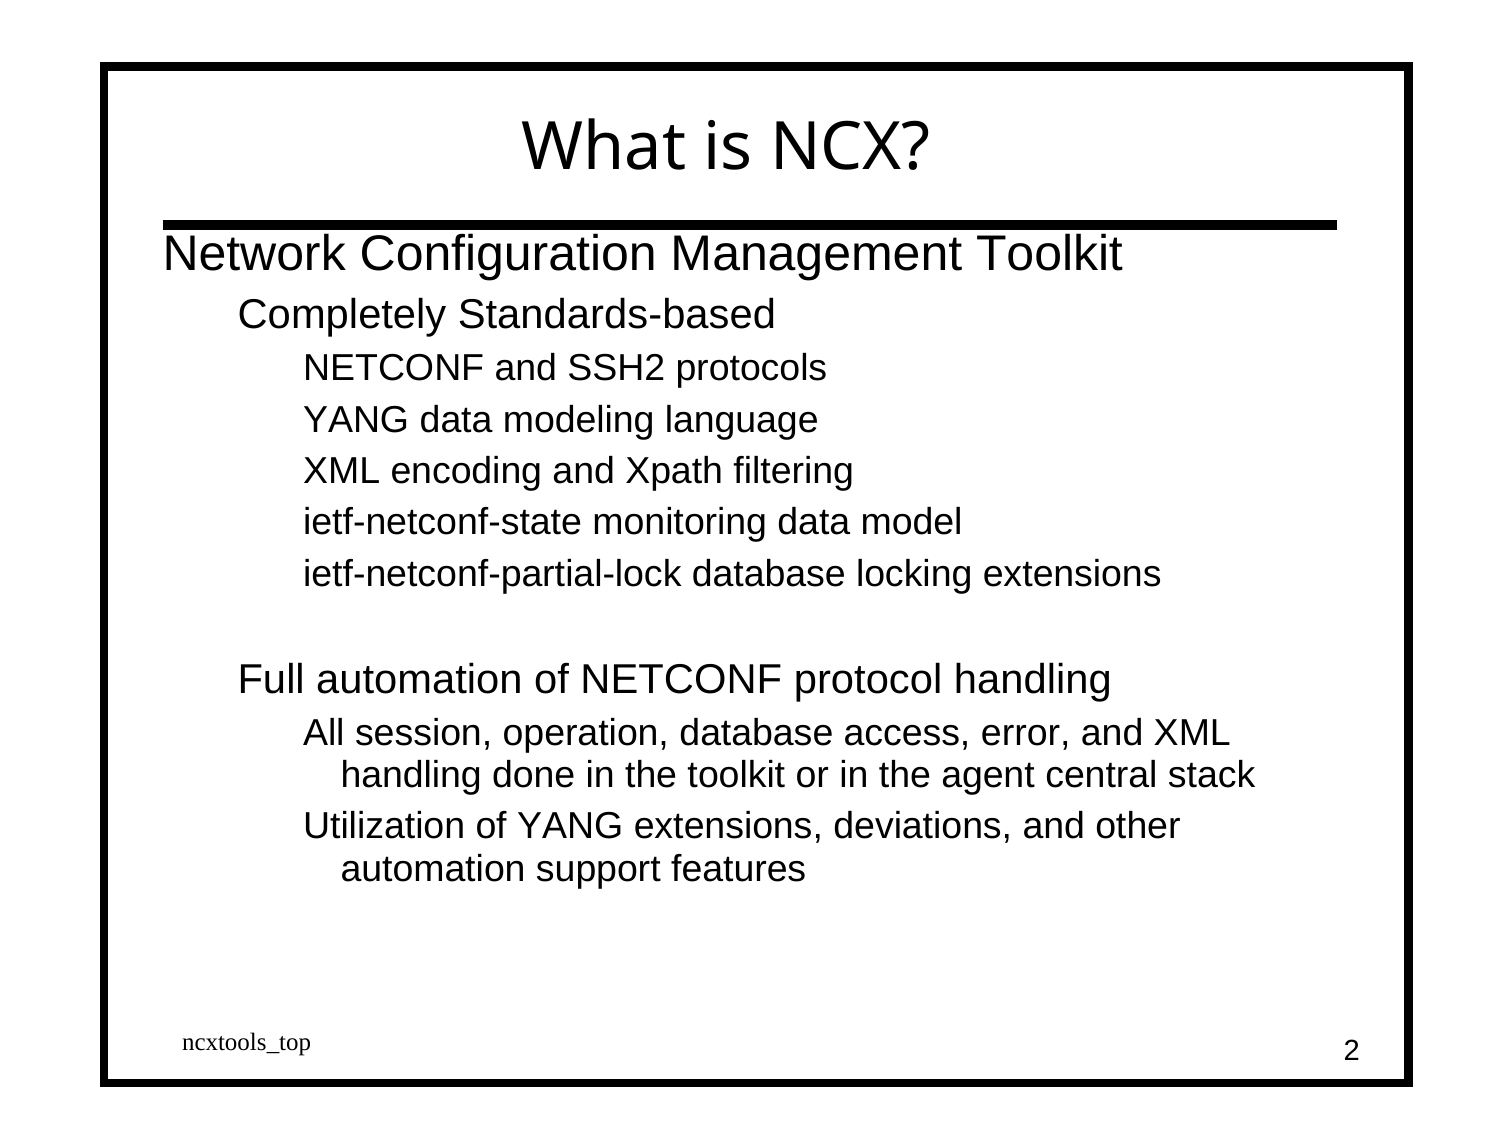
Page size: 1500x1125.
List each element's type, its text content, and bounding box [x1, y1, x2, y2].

title What is NCX? [162, 82, 1332, 206]
list Network Configuration Management Toolkit Completely Standards-based NETCONF and SSH2 protocols YANG data modeling language XML encoding and Xpath filtering ietf-netconf-state monitoring data model ietf-netconf-partial-lock database locking extensions Full automation of NETCONF protocol handling All session, operation, database access, error, and XML handling done in the toolkit or in the agent central stack Utilization of YANG extensions, deviations, and other automation support features [162, 224, 1338, 986]
